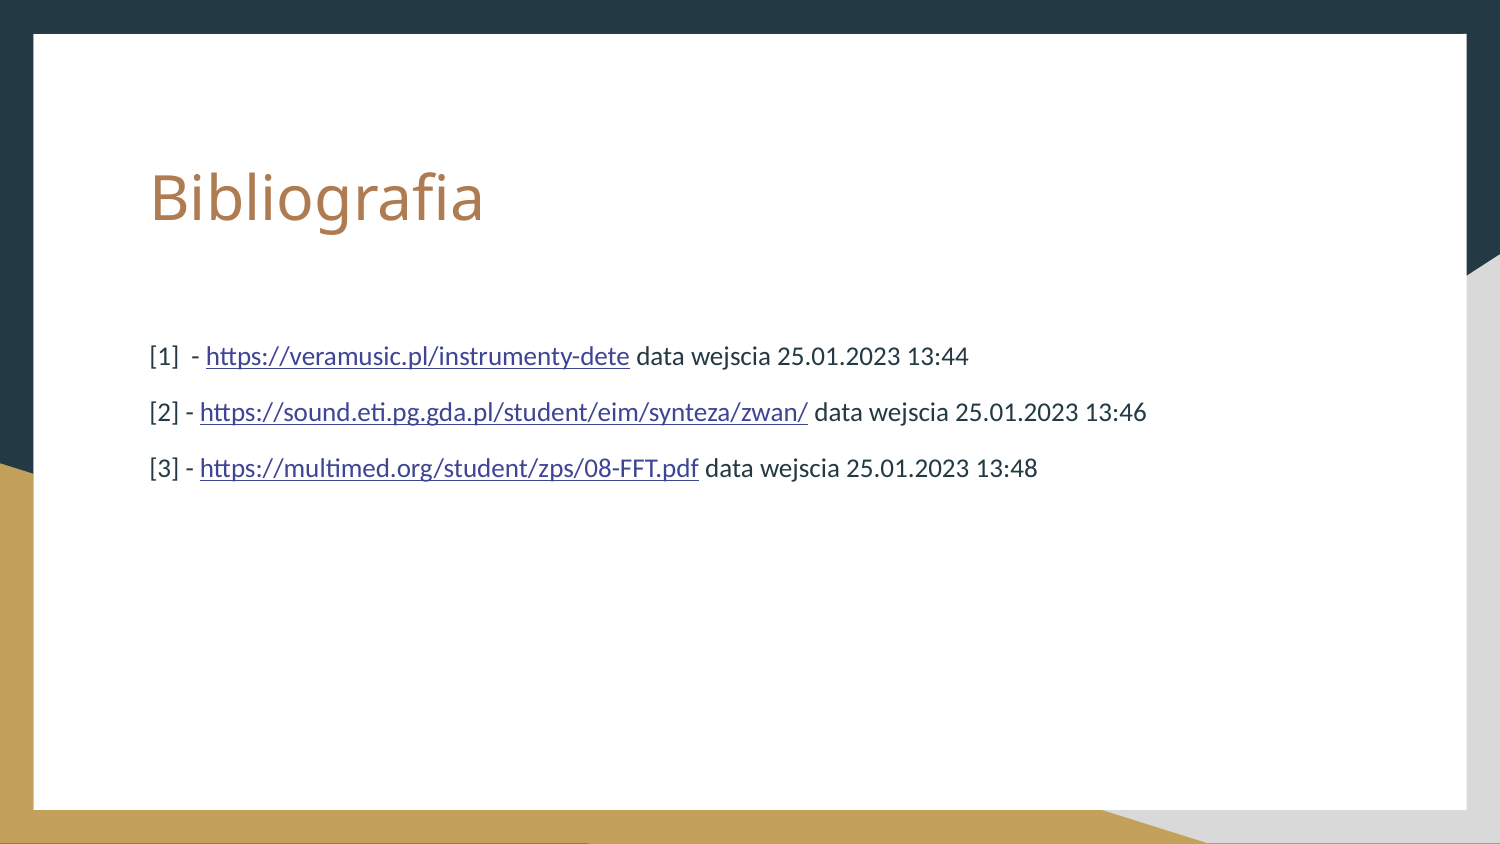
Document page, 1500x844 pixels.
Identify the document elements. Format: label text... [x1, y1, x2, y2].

list [1] - https://veramusic.pl/instrumenty-dete data wejscia 25.01.2023 13:44 [2] - https://sound.eti.pg.gda.pl/student/eim/synteza/zwan/ data wejscia 25.01.2023 13:46 [3] - https://multimed.org/student/zps/08-FFT.pdf data wejscia 25.01.2023 13:48 [134, 326, 1366, 729]
title Bibliografia [134, 138, 1366, 296]
